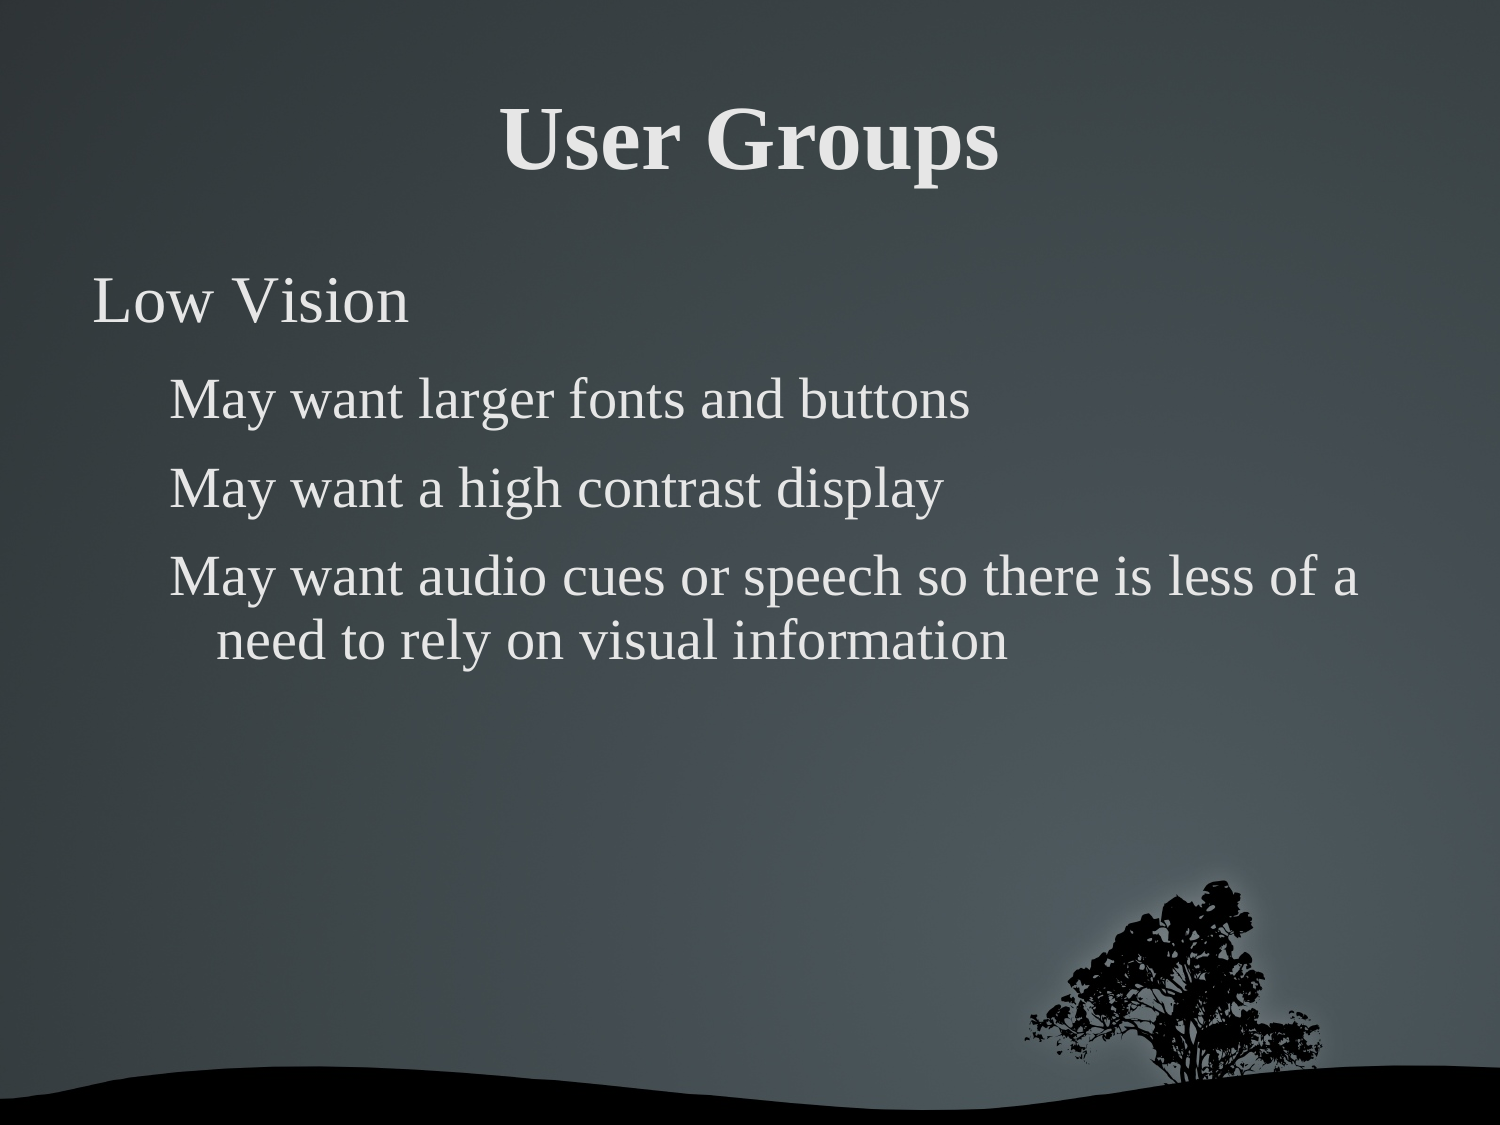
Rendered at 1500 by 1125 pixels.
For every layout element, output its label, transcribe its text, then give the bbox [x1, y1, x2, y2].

list Low Vision May want larger fonts and buttons May want a high contrast display May want audio cues or speech so there is less of a need to rely on visual information [75, 263, 1425, 1006]
picture [0, 0, 1500, 1125]
title User Groups [75, 37, 1425, 241]
